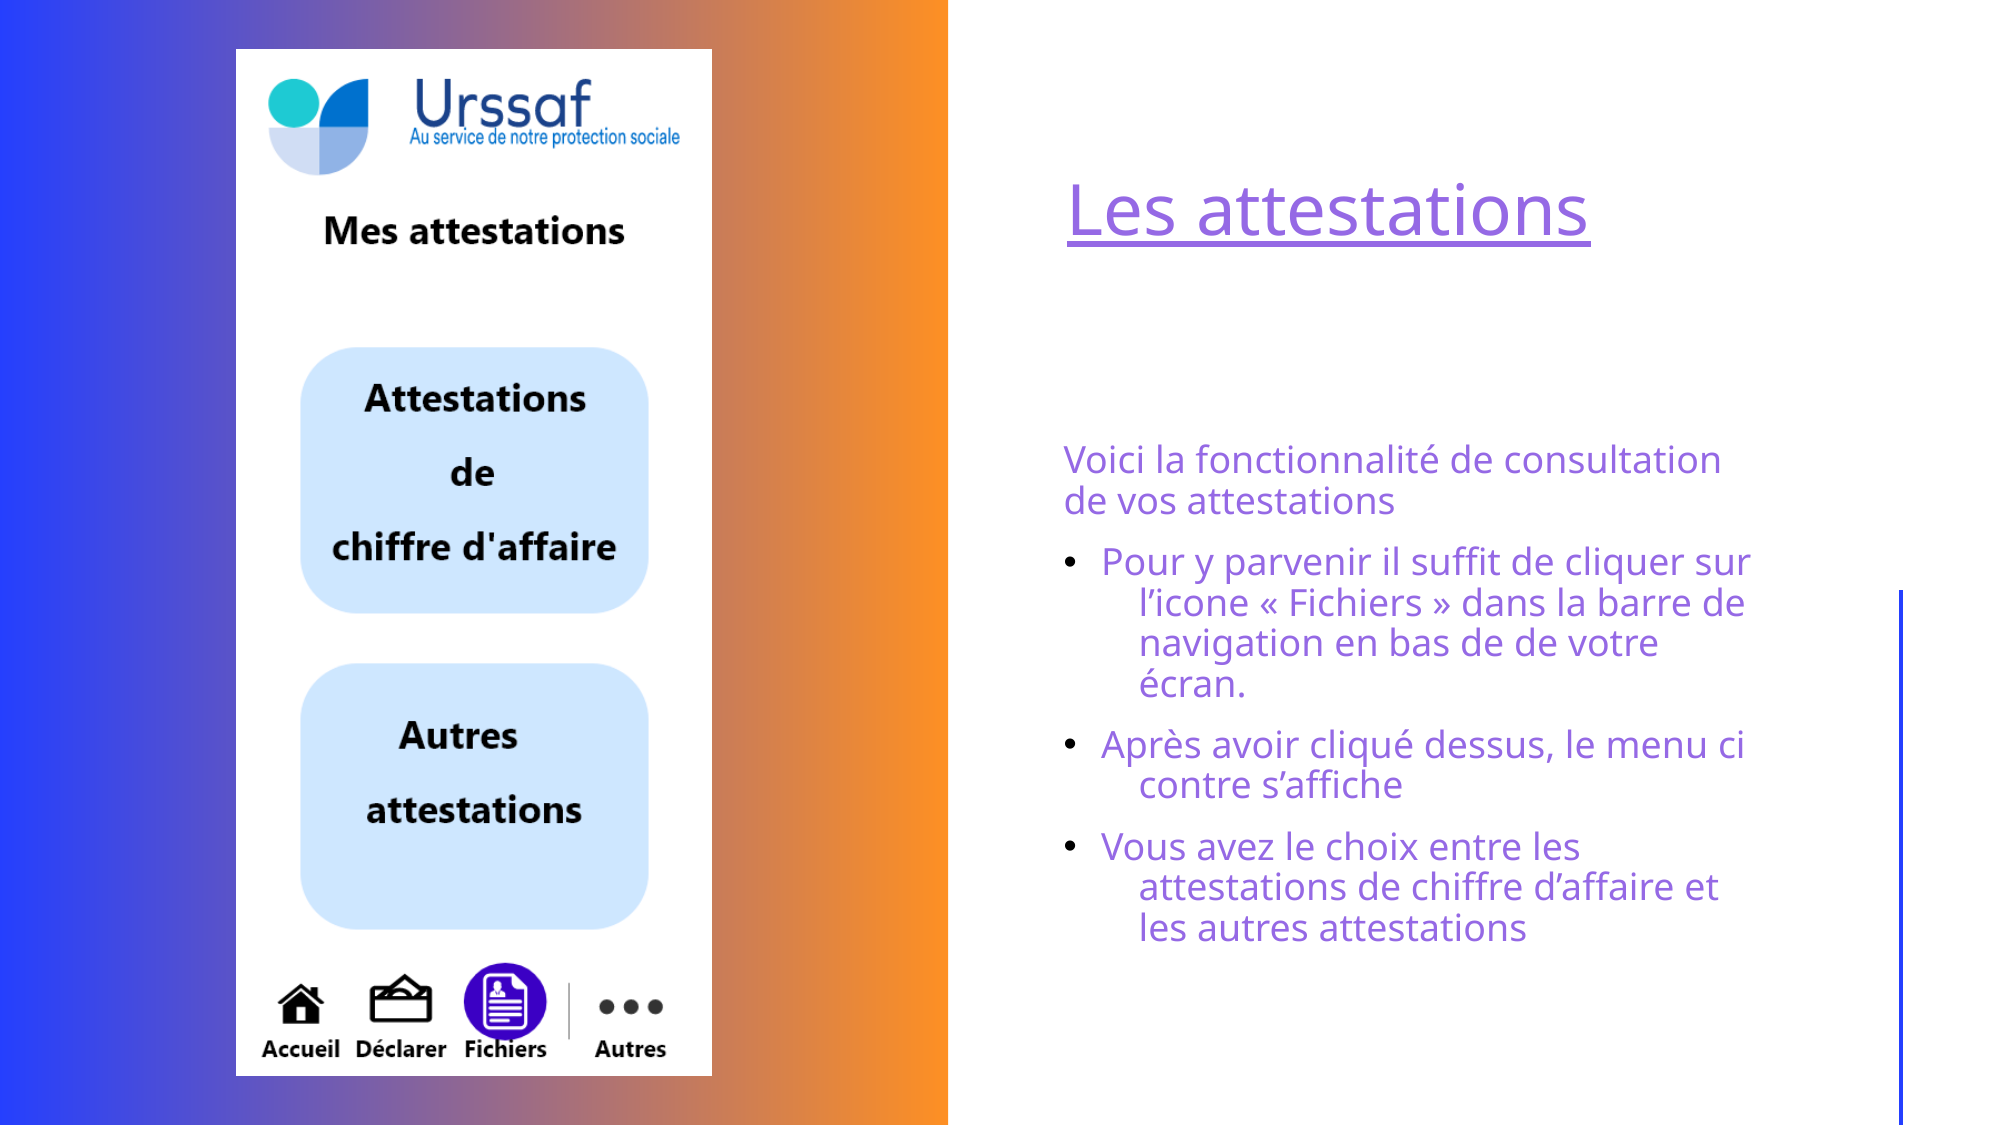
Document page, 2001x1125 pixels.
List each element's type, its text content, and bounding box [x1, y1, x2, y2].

list Voici la fonctionnalité de consultation de vos attestations Pour y parvenir il suffit de cliquer sur l’icone « Fichiers » dans la barre de navigation en bas de de votre écran. Après avoir cliqué dessus, le menu ci contre s’affiche Vous avez le choix entre les attestations de chiffre d’affaire et les autres attestations [1048, 434, 1777, 1043]
text_box [0, 0, 2000, 1125]
title Les attestations [1051, 82, 1773, 259]
picture [236, 49, 712, 1076]
